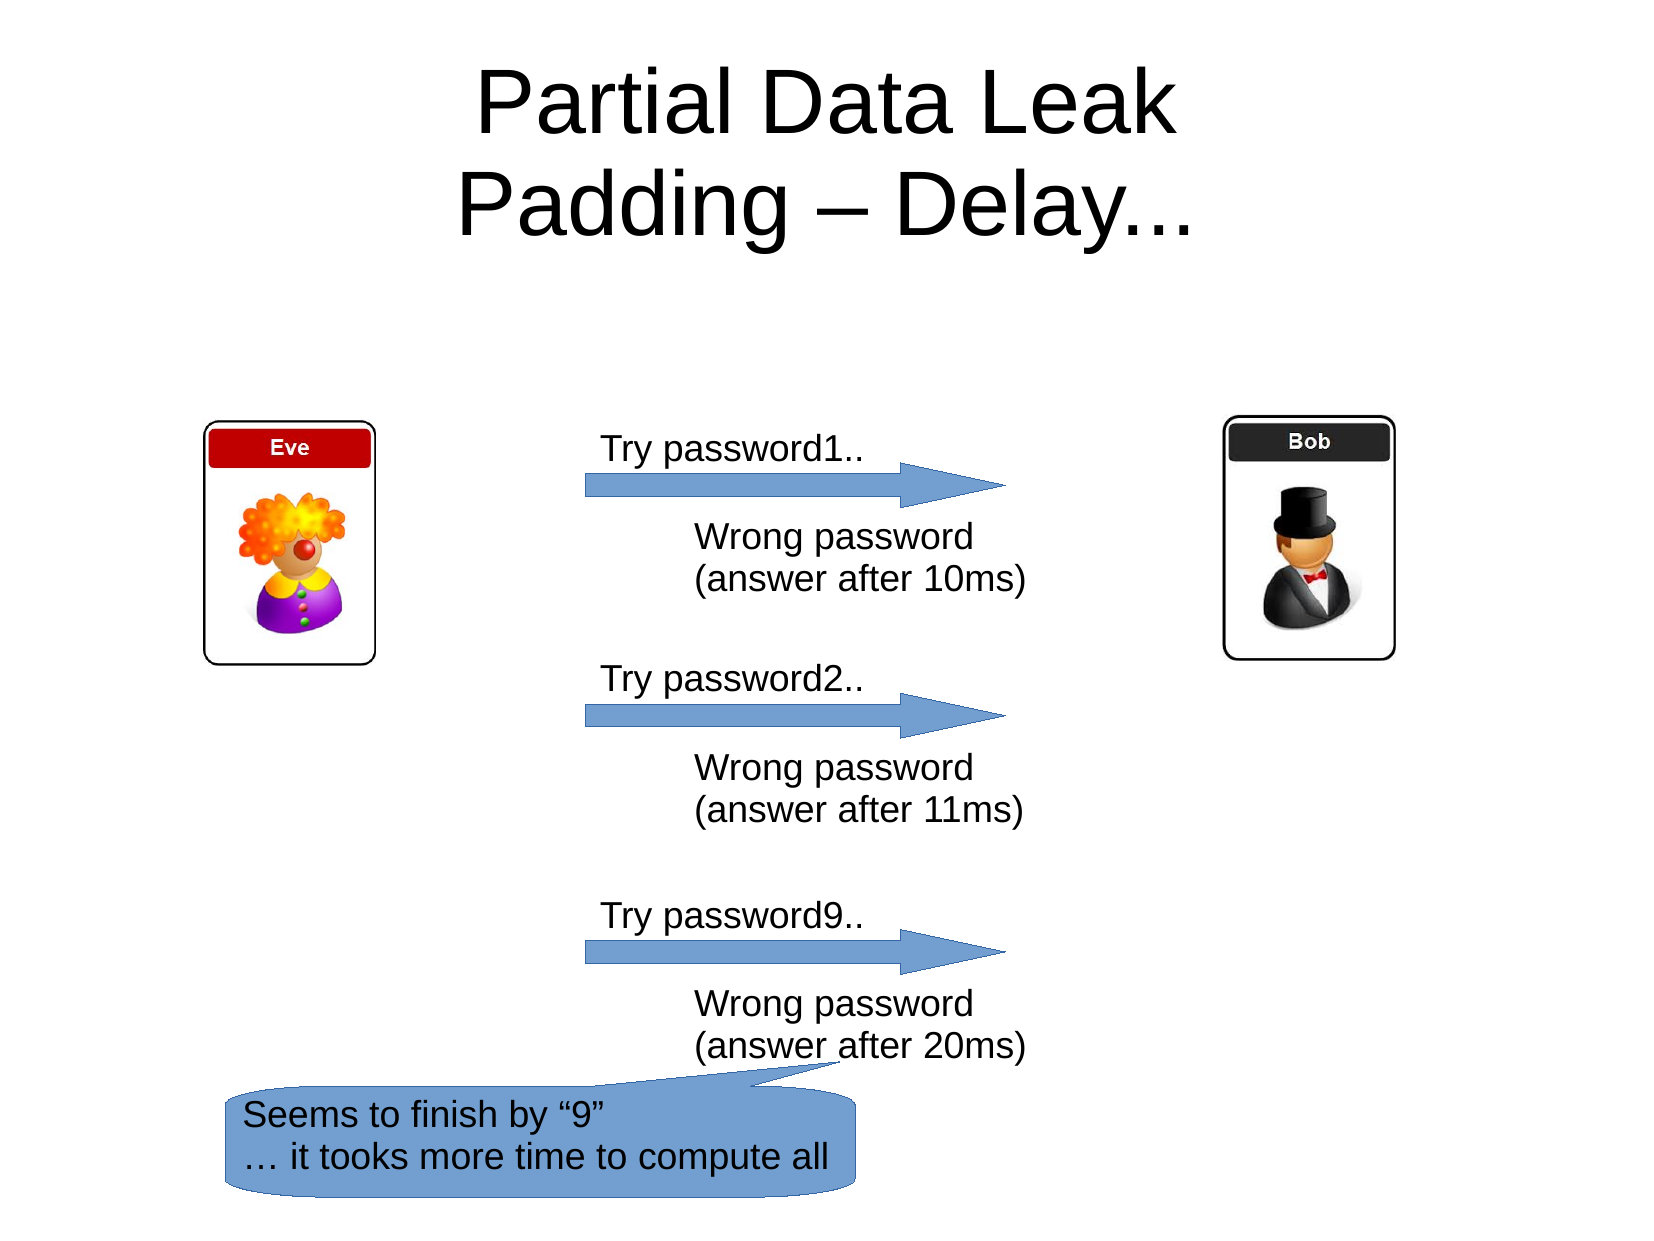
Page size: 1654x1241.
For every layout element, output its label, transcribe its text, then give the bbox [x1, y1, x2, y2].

text_box Try password9.. [585, 886, 890, 944]
text_box Wrong password (answer after 11ms) [679, 738, 1042, 838]
text_box Wrong password (answer after 10ms) [679, 508, 1042, 608]
text_box Wrong password (answer after 20ms) [679, 975, 1042, 1075]
text_box Try password1.. [585, 420, 890, 477]
text_box [585, 693, 1006, 738]
picture [1222, 414, 1396, 661]
text_box Try password2.. [585, 650, 890, 708]
text_box [585, 929, 1006, 975]
picture [202, 419, 376, 667]
title Partial Data Leak Padding – Delay... [82, 49, 1571, 257]
text_box Seems to finish by “9” … it tooks more time to compute all [227, 1086, 845, 1186]
text_box [585, 462, 1006, 508]
text_box [233, 1096, 856, 1198]
text_box [594, 1061, 840, 1086]
